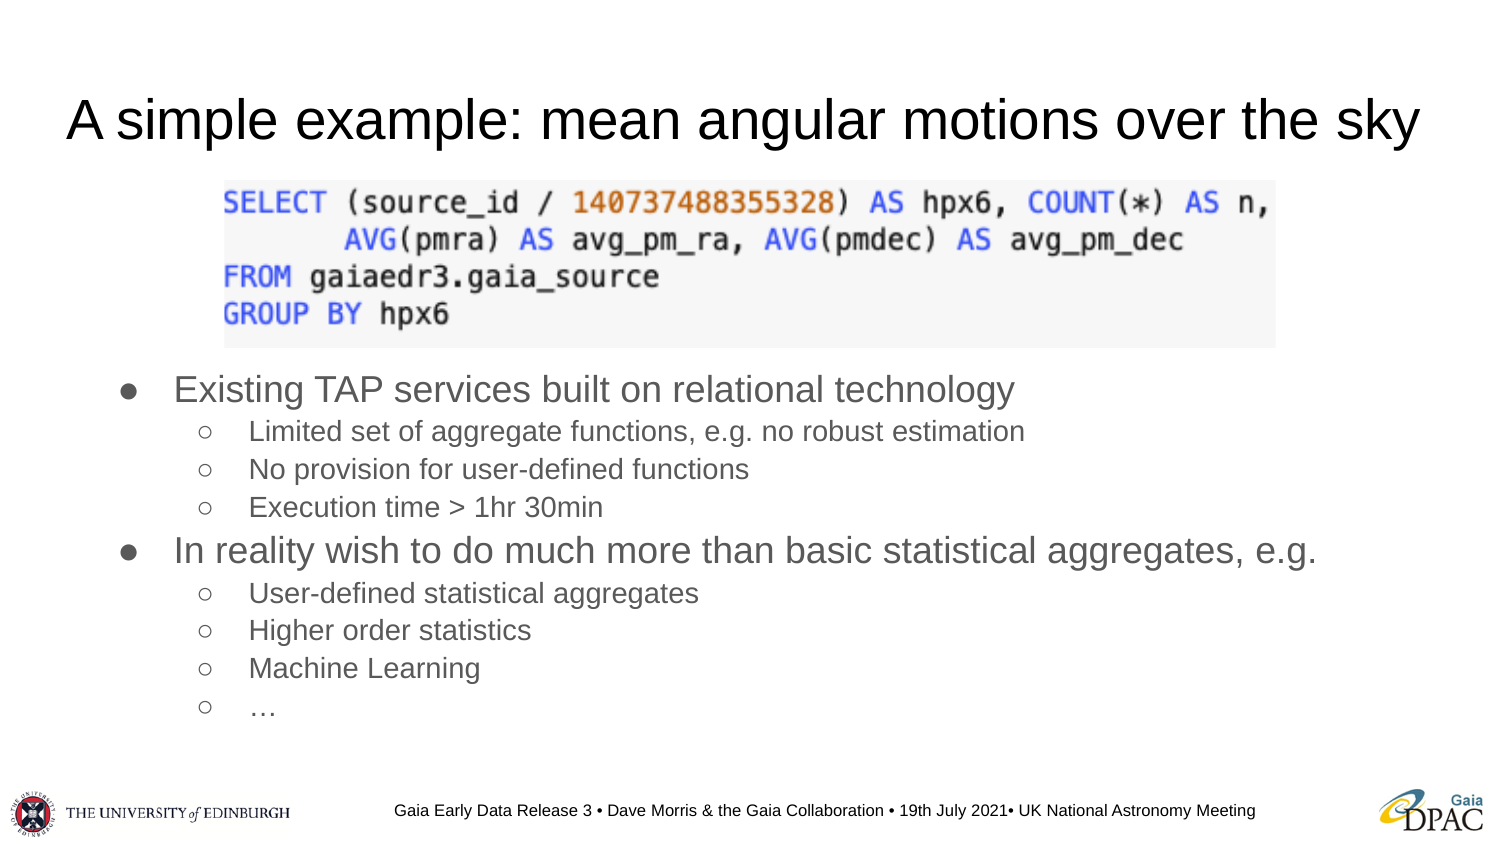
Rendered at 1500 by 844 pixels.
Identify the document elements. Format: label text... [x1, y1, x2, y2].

text_box Gaia Early Data Release 3 • Dave Morris & the Gaia Collaboration • 19th July 2021• UK National Astronomy Meeting [379, 782, 1300, 836]
title A simple example: mean angular motions over the sky [51, 72, 1449, 167]
picture [1366, 775, 1500, 844]
list Existing TAP services built on relational technology Limited set of aggregate functions, e.g. no robust estimation No provision for user-defined functions Execution time > 1hr 30min In reality wish to do much more than basic statistical aggregates, e.g. User-defined statistical aggregates Higher order statistics Machine Learning … [83, 347, 1417, 793]
picture [0, 784, 300, 844]
picture [224, 180, 1276, 348]
